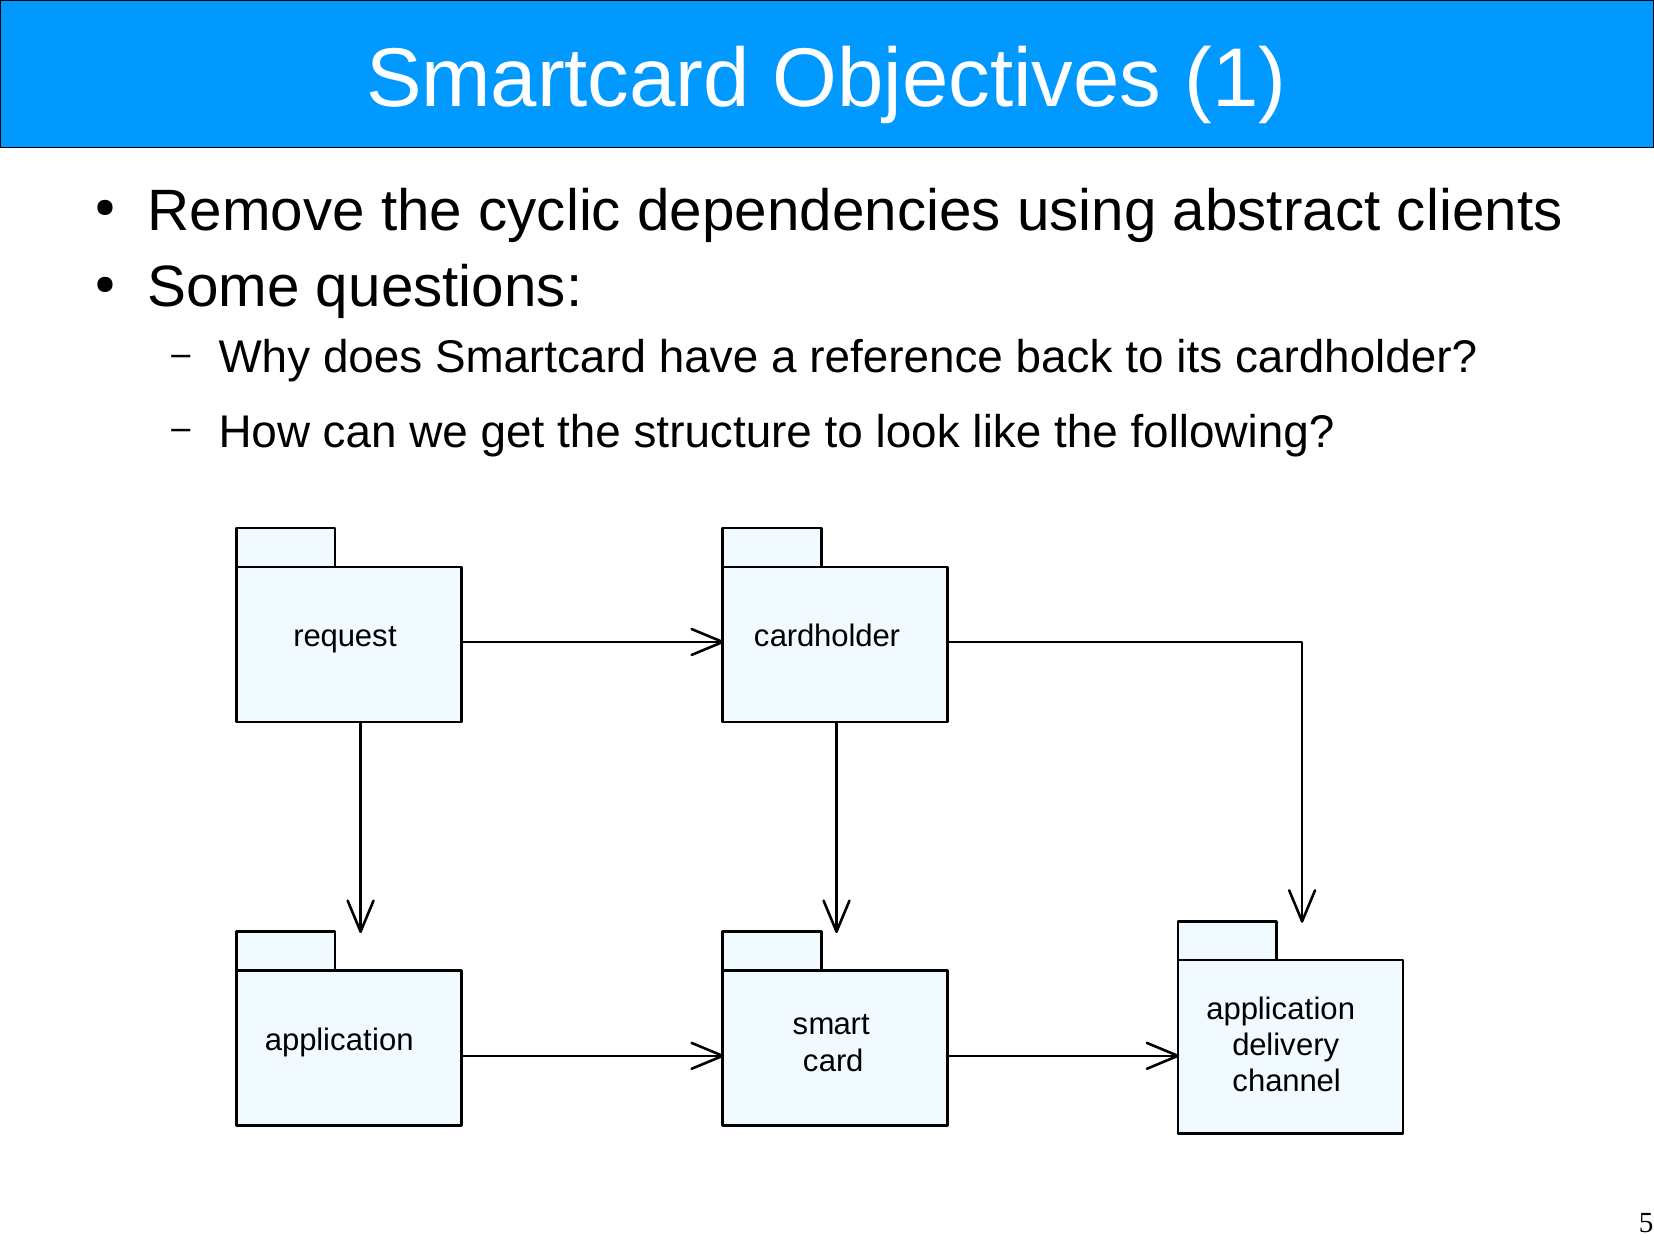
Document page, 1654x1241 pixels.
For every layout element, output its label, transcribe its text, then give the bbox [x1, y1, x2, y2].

picture [233, 525, 1406, 1136]
list Remove the cyclic dependencies using abstract clients Some questions: Why does Smartcard have a reference back to its cardholder? How can we get the structure to look like the following? [76, 177, 1565, 1211]
title Smartcard Objectives (1) [82, 13, 1571, 142]
